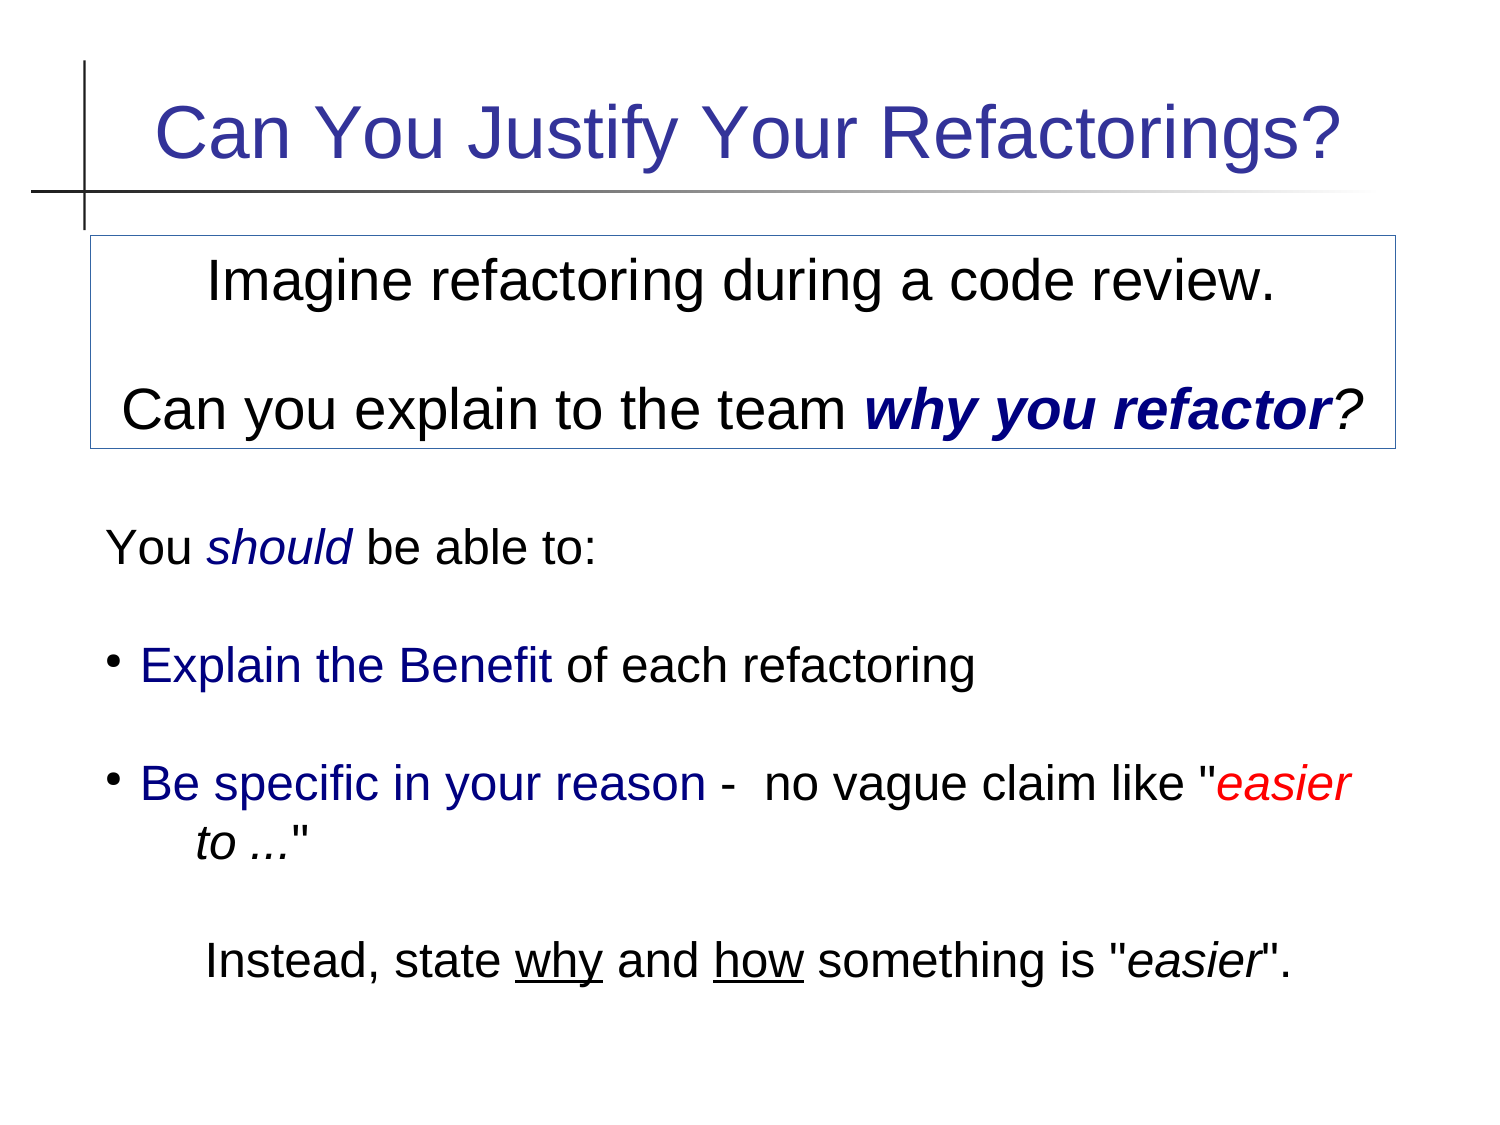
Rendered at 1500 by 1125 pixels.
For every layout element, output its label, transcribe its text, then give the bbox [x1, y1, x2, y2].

title Can You Justify Your Refactorings? [100, 42, 1397, 182]
list You should be able to: Explain the Benefit of each refactoring Be specific in your reason - no vague claim like "easier to ..." Instead, state why and how something is "easier". [90, 507, 1408, 998]
text_box Imagine refactoring during a code review. Can you explain to the team why you refactor? [90, 235, 1396, 449]
